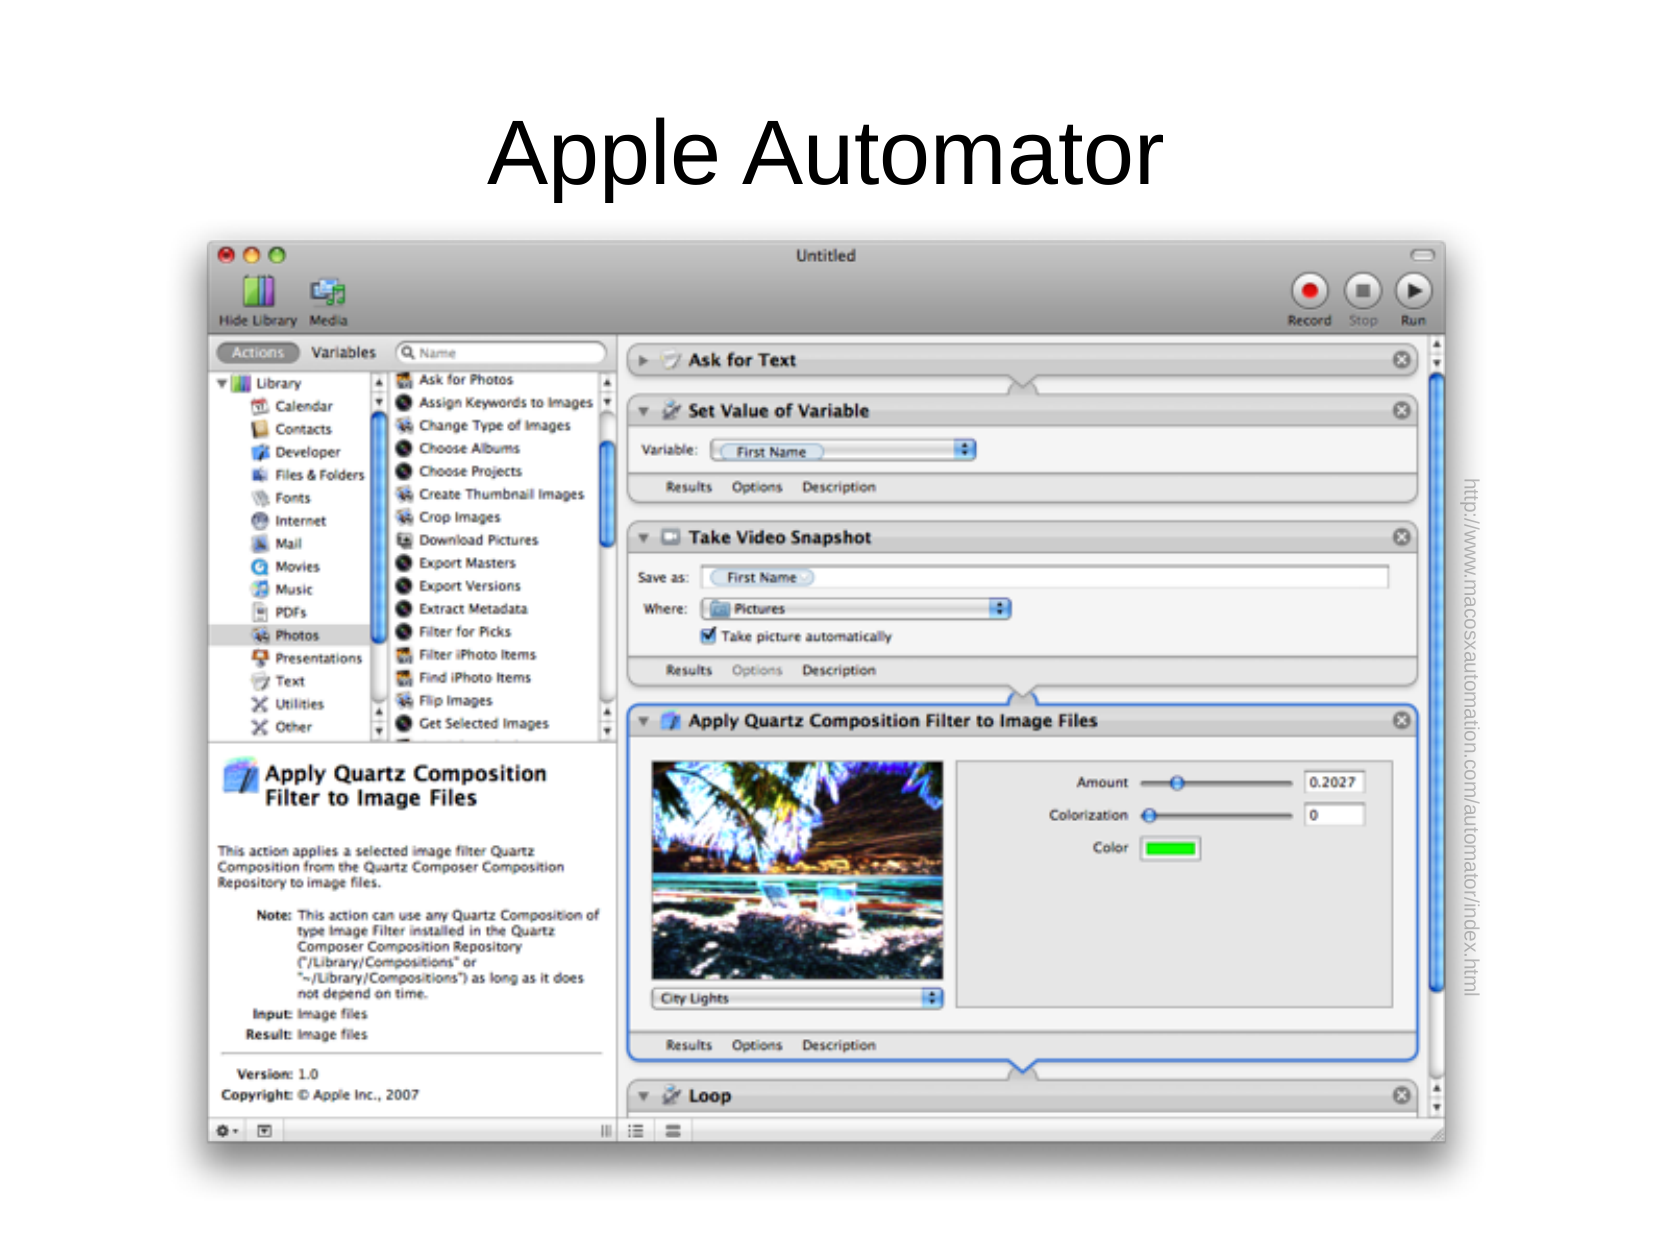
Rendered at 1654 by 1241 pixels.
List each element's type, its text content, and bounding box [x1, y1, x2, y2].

title Apple Automator [82, 49, 1571, 257]
picture [160, 212, 1494, 1209]
